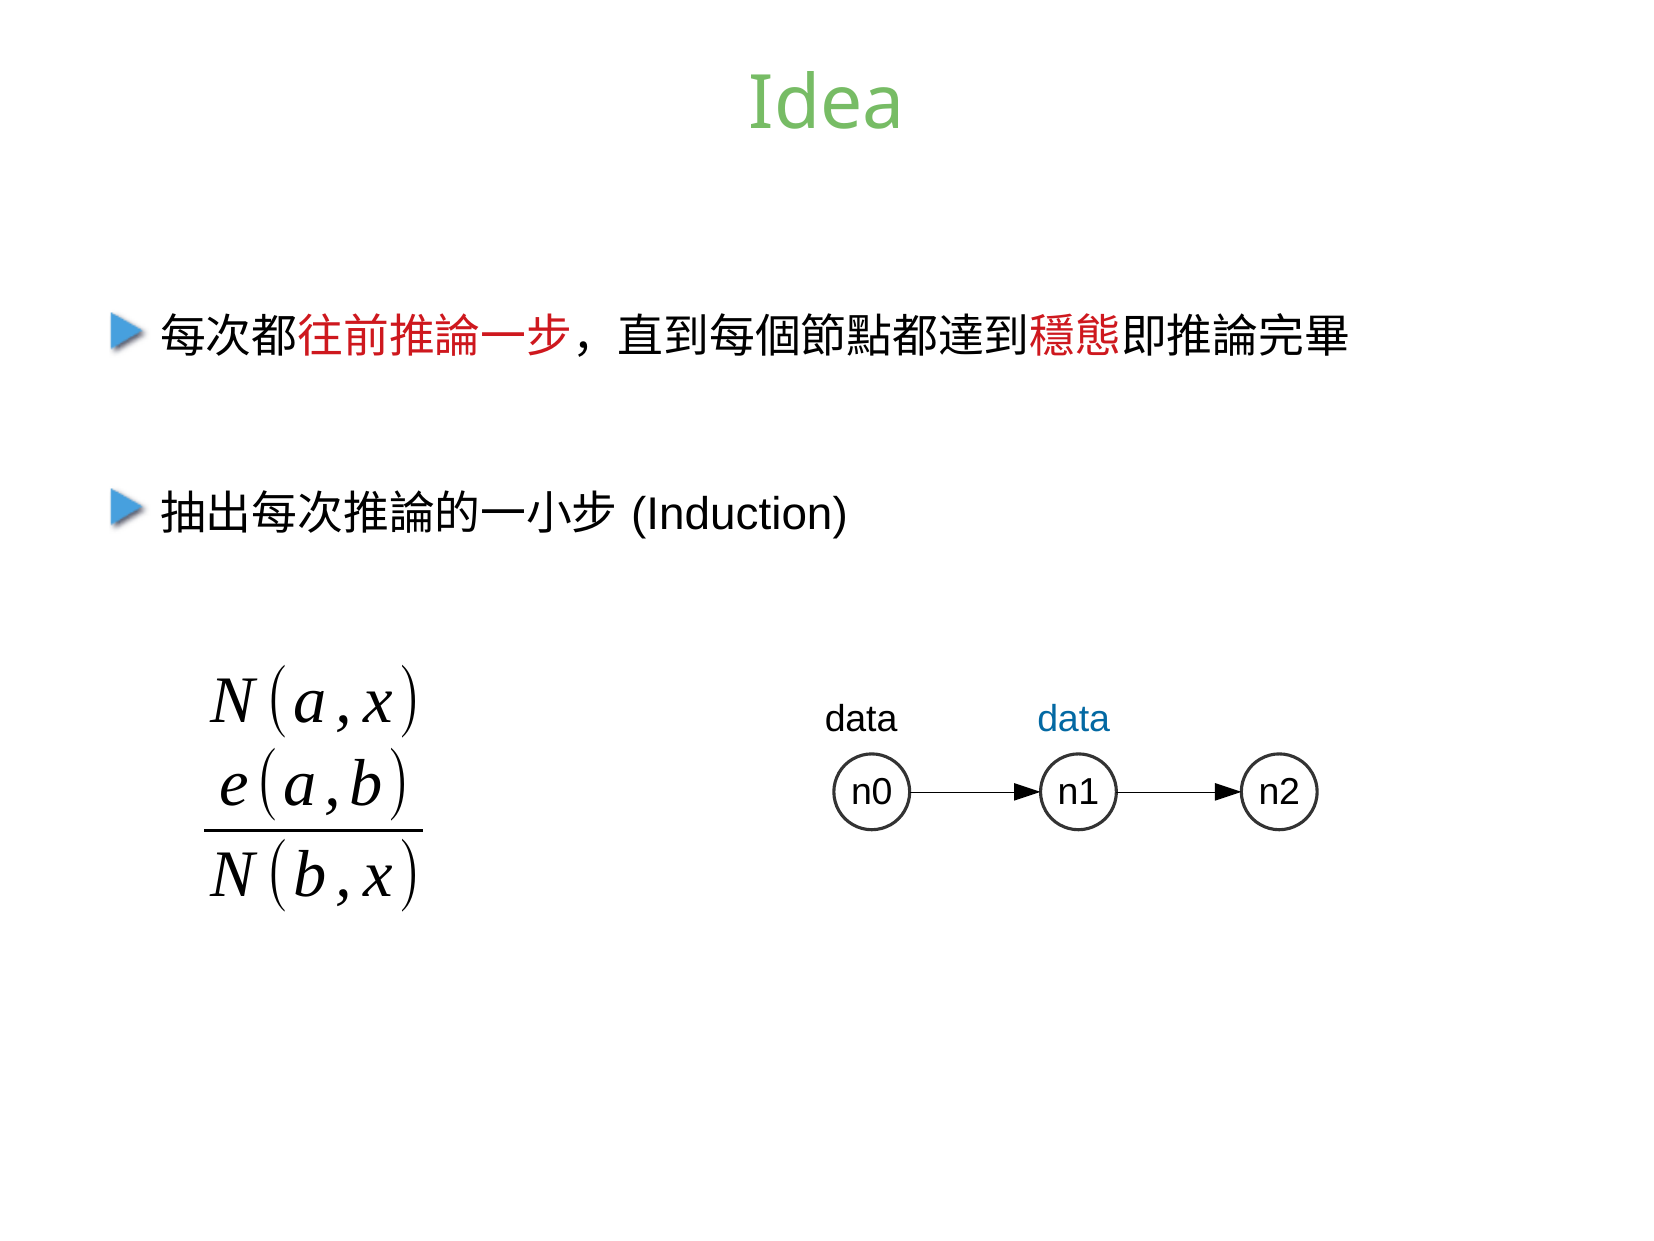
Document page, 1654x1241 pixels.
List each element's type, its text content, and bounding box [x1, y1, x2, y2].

text_box n0 [833, 754, 910, 830]
text_box n2 [1241, 753, 1318, 830]
chart [195, 661, 432, 916]
text_box n1 [1040, 755, 1117, 830]
list 每次都往前推論一步，直到每個節點都達到穩態即推論完畢 抽出每次推論的一小步(Induction) [90, 300, 1579, 616]
text_box data [810, 690, 936, 754]
title Idea [82, 48, 1571, 151]
text_box data [1022, 690, 1149, 755]
